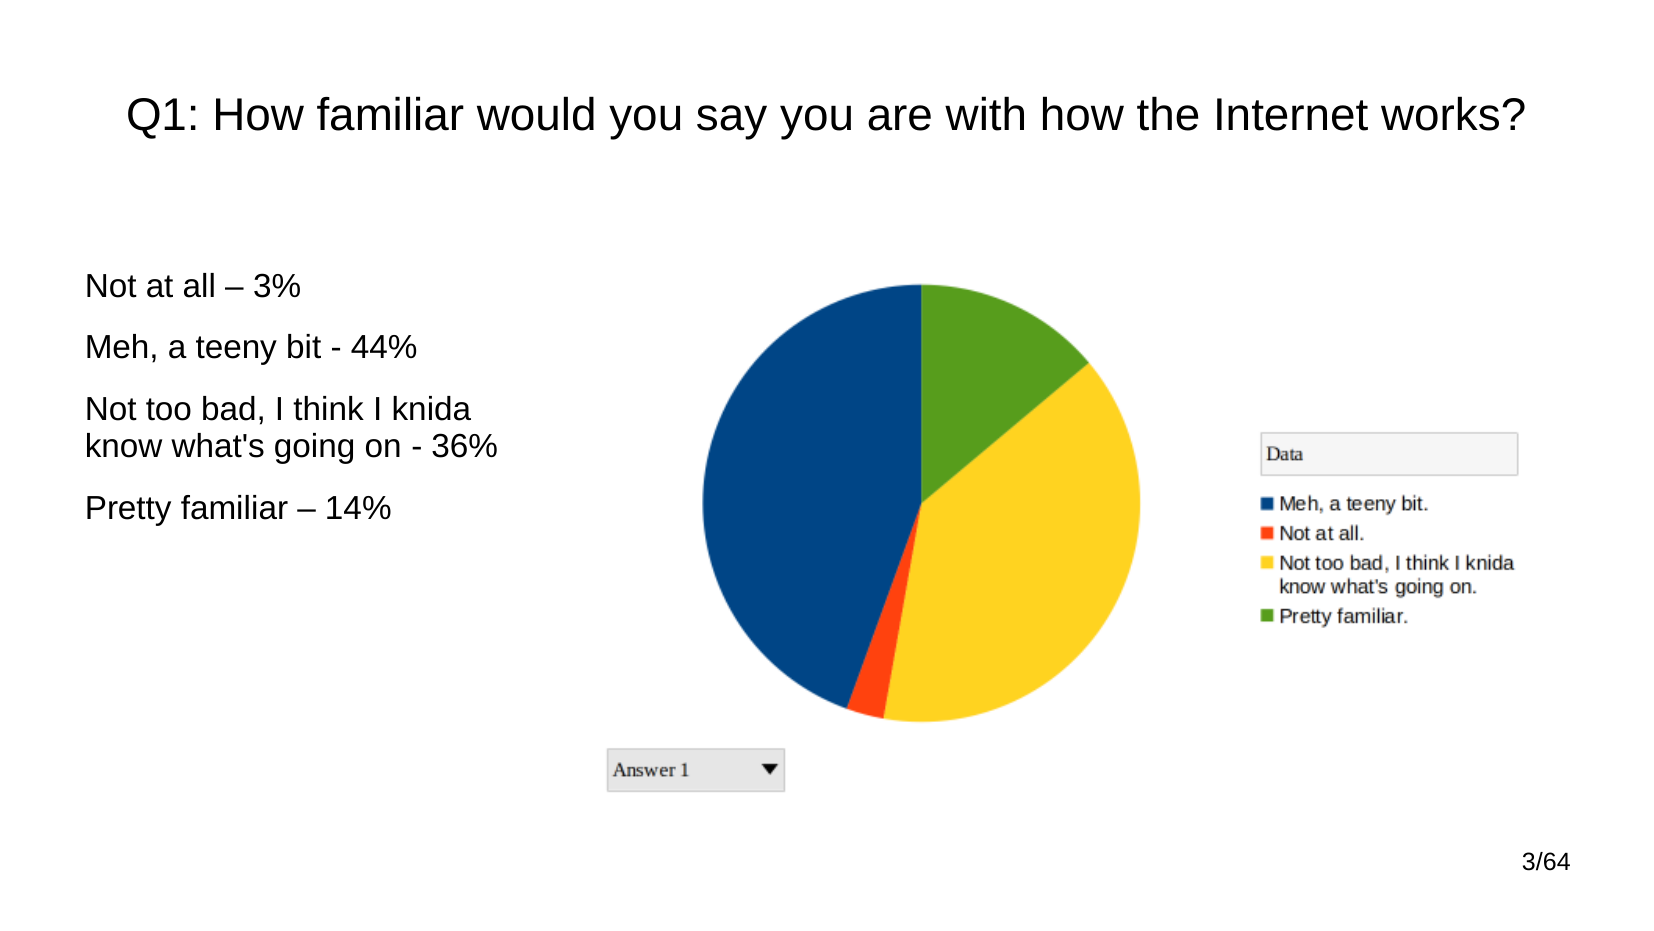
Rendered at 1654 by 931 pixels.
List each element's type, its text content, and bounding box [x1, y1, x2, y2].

title Q1: How familiar would you say you are with how the Internet works? [82, 37, 1571, 193]
text_box Not at all – 3% Meh, a teeny bit - 44% Not too bad, I think I knida know what's going on - 36% Pretty familiar – 14% [70, 259, 550, 903]
picture [590, 265, 1536, 797]
